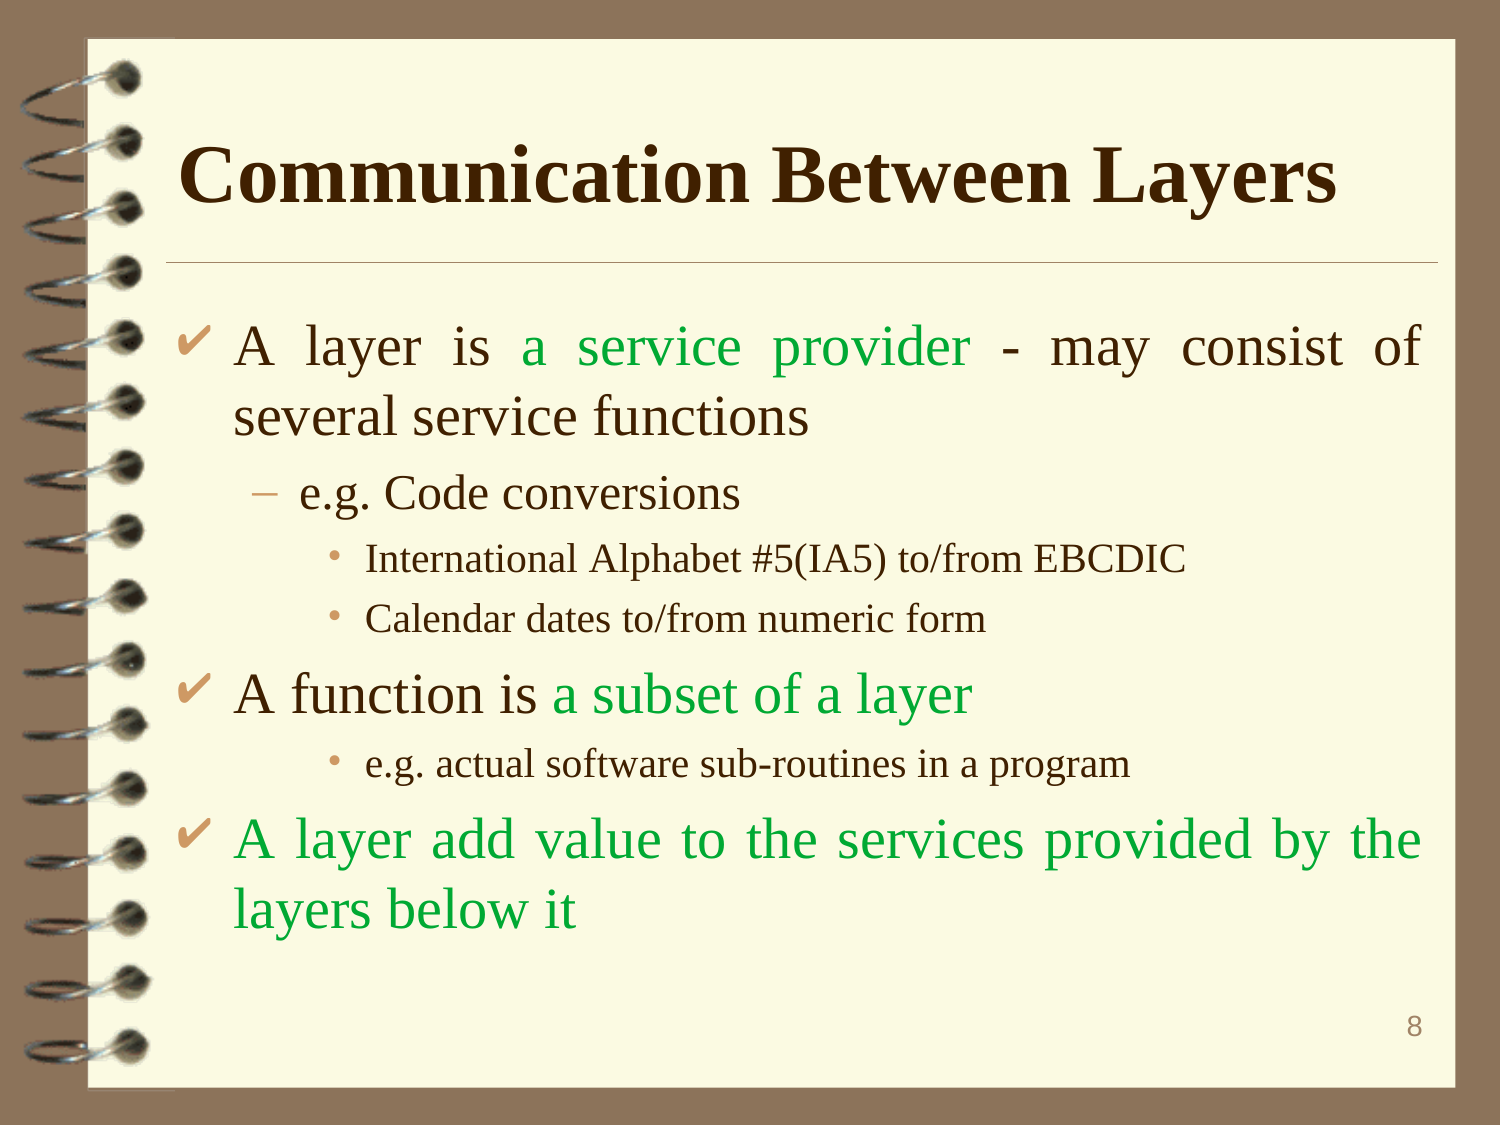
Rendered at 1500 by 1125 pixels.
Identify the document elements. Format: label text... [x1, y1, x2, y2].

picture [0, 0, 175, 1125]
title Communication Between Layers [162, 74, 1438, 263]
list A layer is a service provider - may consist of several service functions e.g. Code conversions International Alphabet #5(IA5) to/from EBCDIC Calendar dates to/from numeric form A function is a subset of a layer e.g. actual software sub-routines in a program A layer add value to the services provided by the layers below it [162, 299, 1438, 976]
